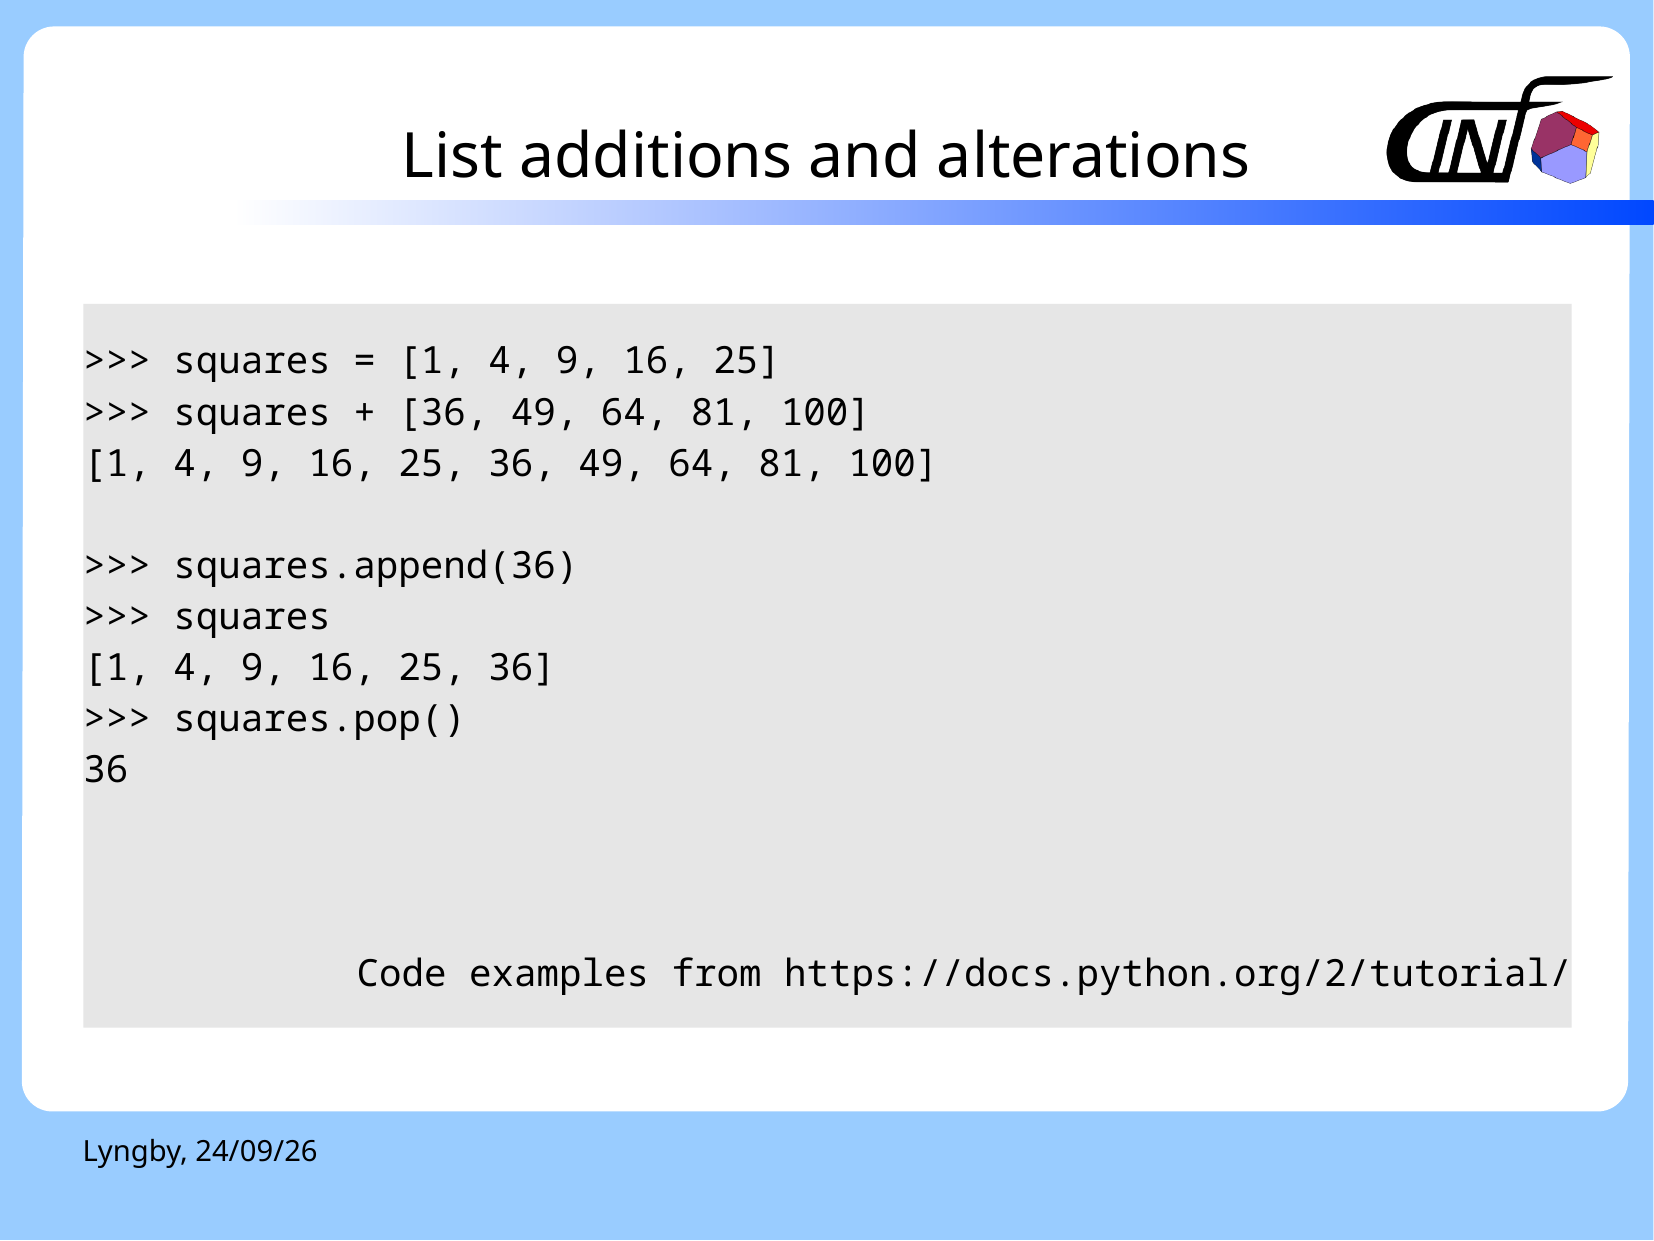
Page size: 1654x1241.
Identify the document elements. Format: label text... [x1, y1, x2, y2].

title List additions and alterations [82, 49, 1571, 257]
picture [1571, 76, 1613, 184]
text_box >>> squares = [1, 4, 9, 16, 25] >>> squares + [36, 49, 64, 81, 100] [1, 4, 9, 16, 25, 36, 49, 64, 81, 100] >>> squares.append(36) >>> squares [1, 4, 9, 16, 25, 36] >>> squares.pop() 36 Code examples from https://docs.python.org/2/tutorial/ [83, 303, 1572, 1028]
